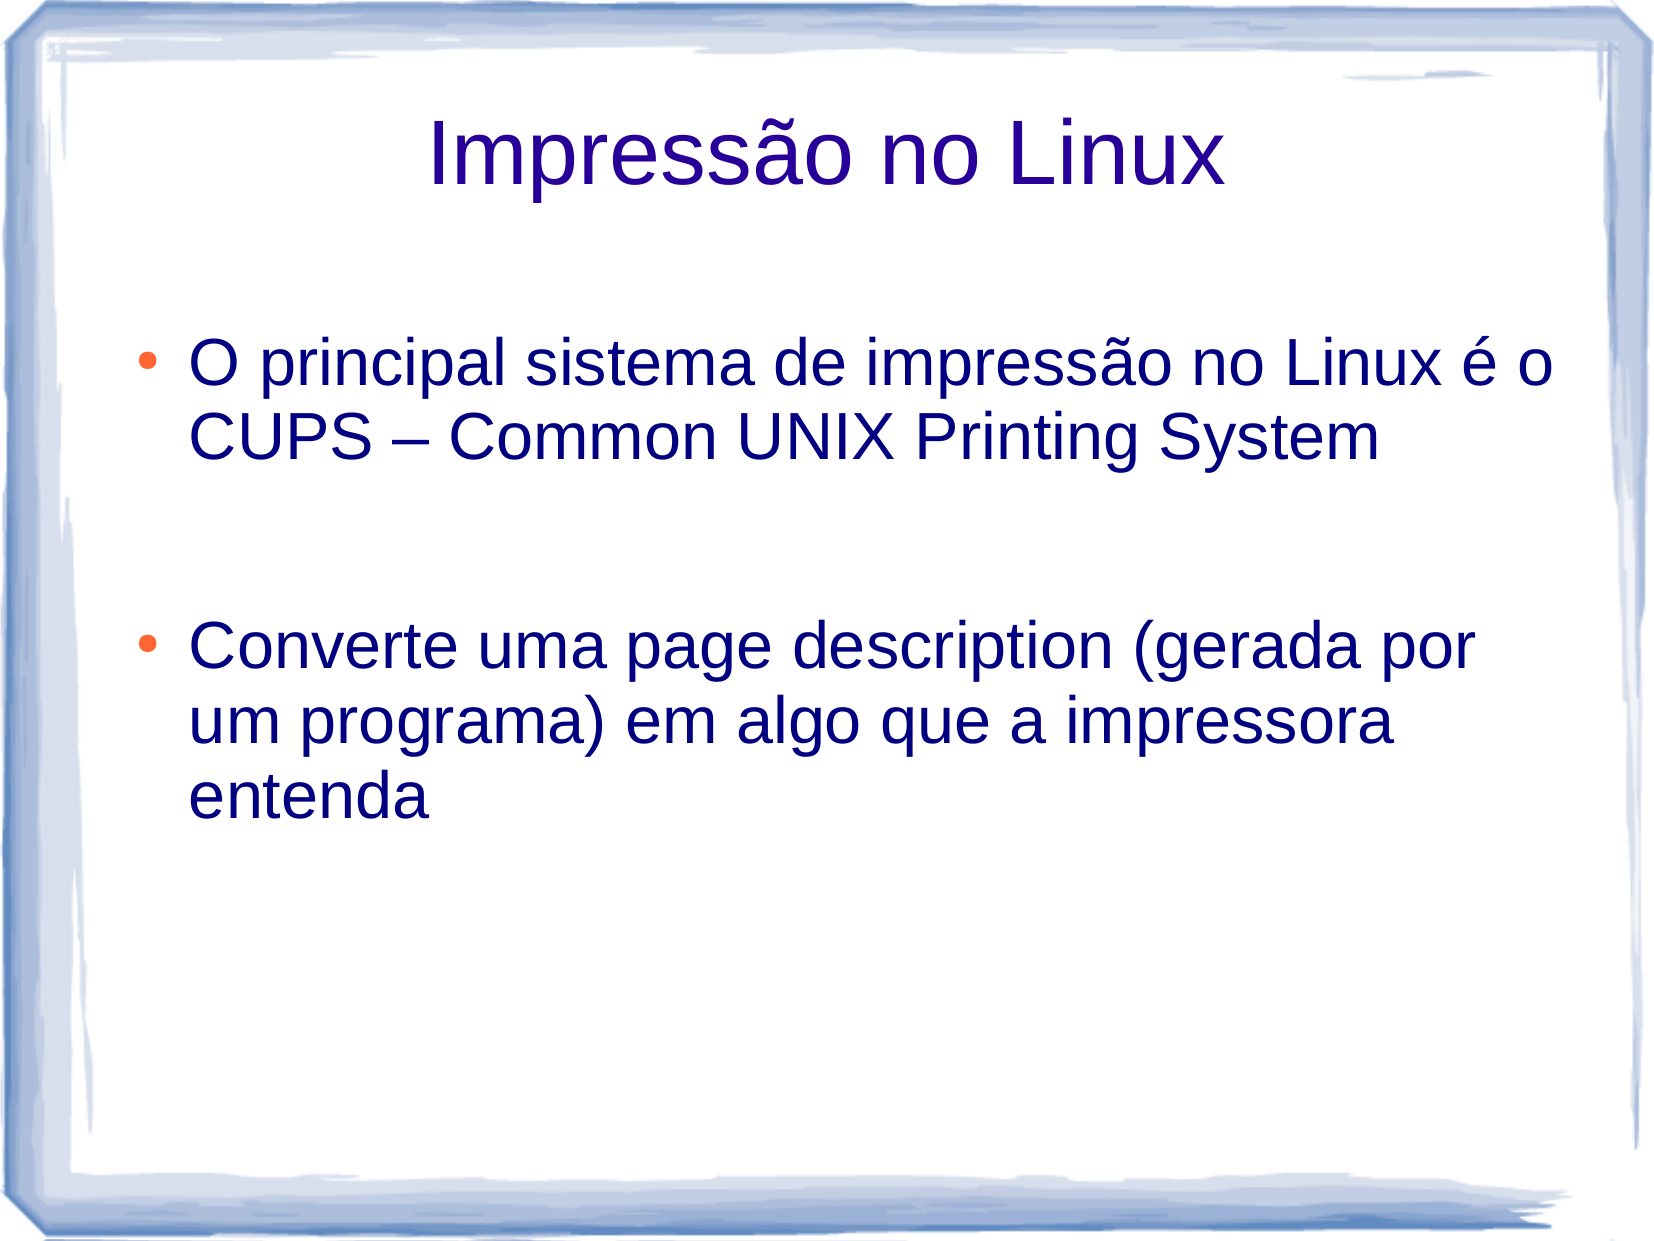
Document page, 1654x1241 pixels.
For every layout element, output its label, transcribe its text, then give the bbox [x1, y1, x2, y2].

title Impressão no Linux [82, 49, 1571, 257]
list O principal sistema de impressão no Linux é o CUPS – Common UNIX Printing System Converte uma page description (gerada por um programa) em algo que a impressora entenda [118, 324, 1571, 1045]
picture [0, 0, 1654, 1241]
